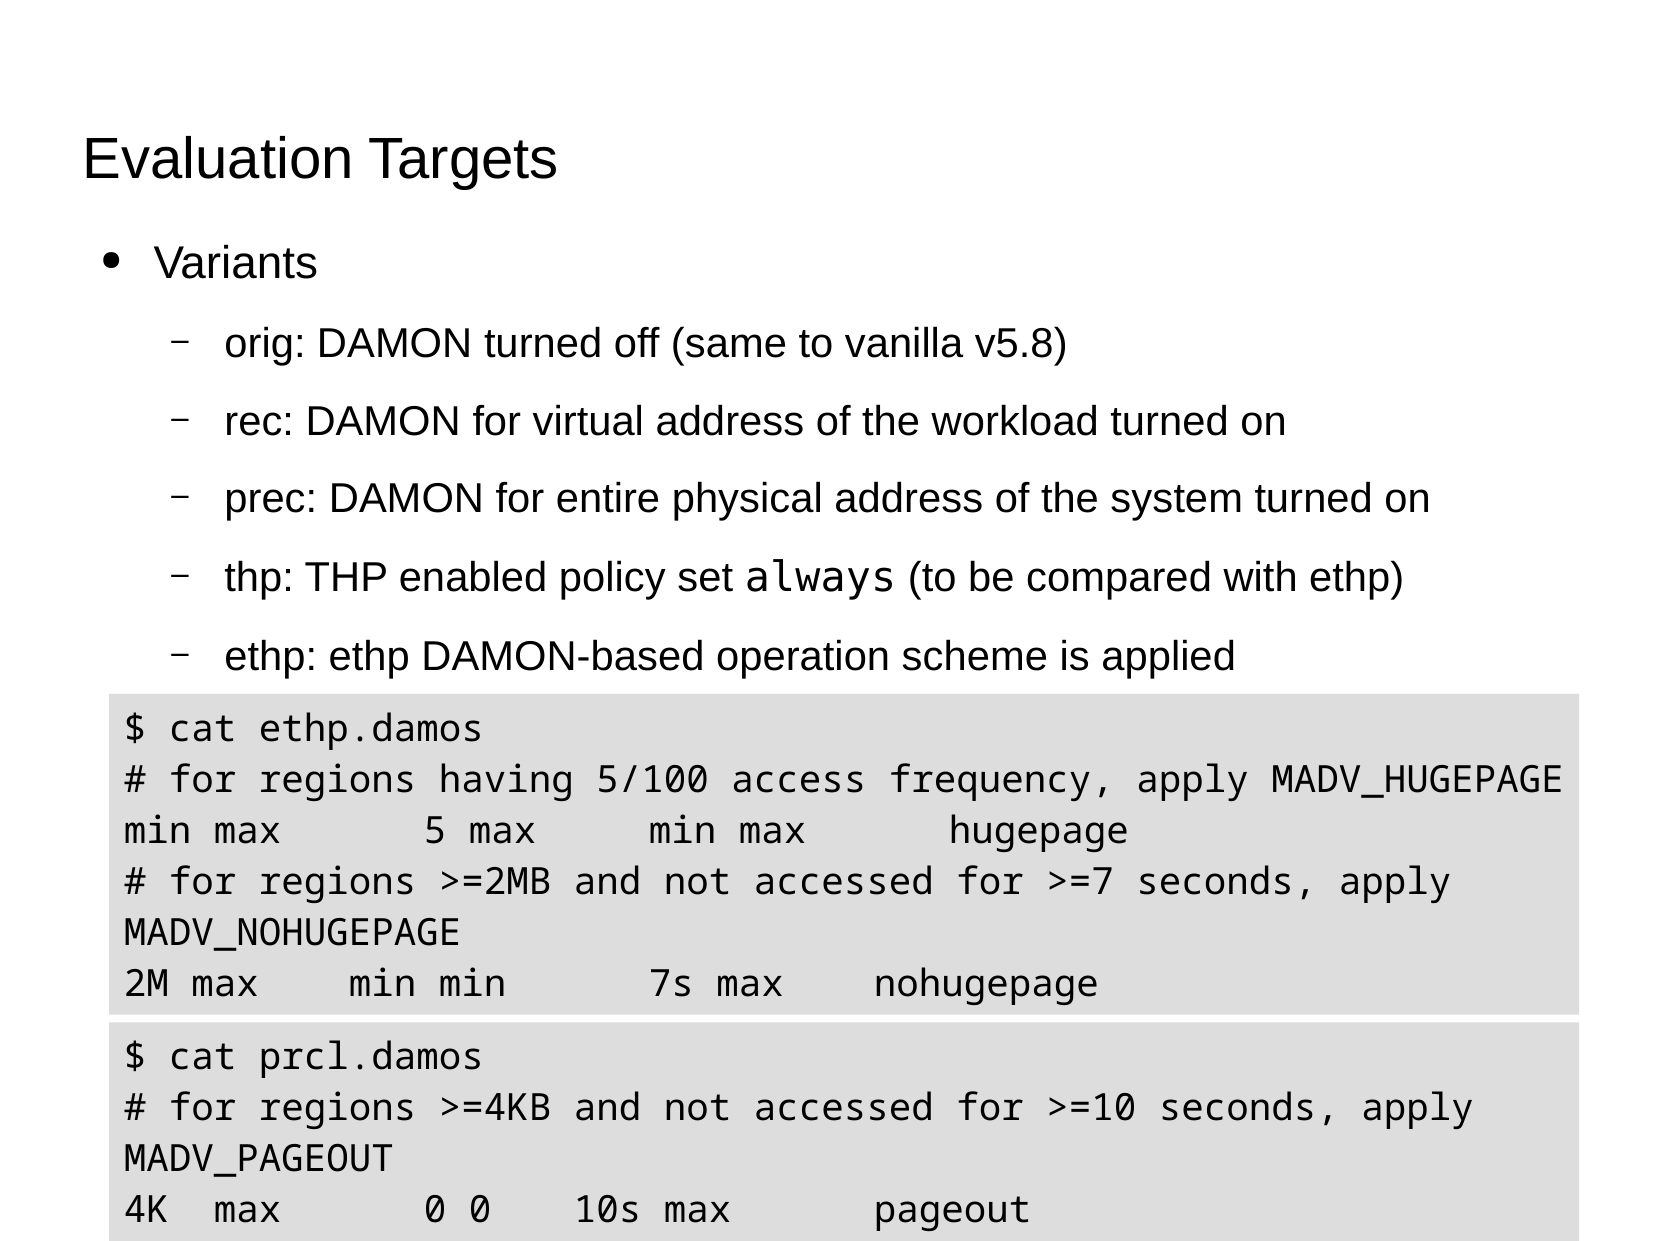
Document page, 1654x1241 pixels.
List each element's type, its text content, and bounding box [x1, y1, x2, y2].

list Variants orig: DAMON turned off (same to vanilla v5.8) rec: DAMON for virtual address of the workload turned on prec: DAMON for entire physical address of the system turned on thp: THP enabled policy set always (to be compared with ethp) ethp: ethp DAMON-based operation scheme is applied prcl: prcl DAMON-based operation scheme is applied [82, 236, 1571, 1111]
title Evaluation Targets [82, 108, 1571, 210]
text_box $ cat prcl.damos # for regions >=4KB and not accessed for >=10 seconds, apply MADV_PAGEOUT 4K max 0 0 10s max pageout [109, 1022, 1580, 1151]
text_box $ cat ethp.damos # for regions having 5/100 access frequency, apply MADV_HUGEPAGE min max 5 max min max hugepage # for regions >=2MB and not accessed for >=7 seconds, apply MADV_NOHUGEPAGE 2M max min min 7s max nohugepage [109, 693, 1580, 936]
